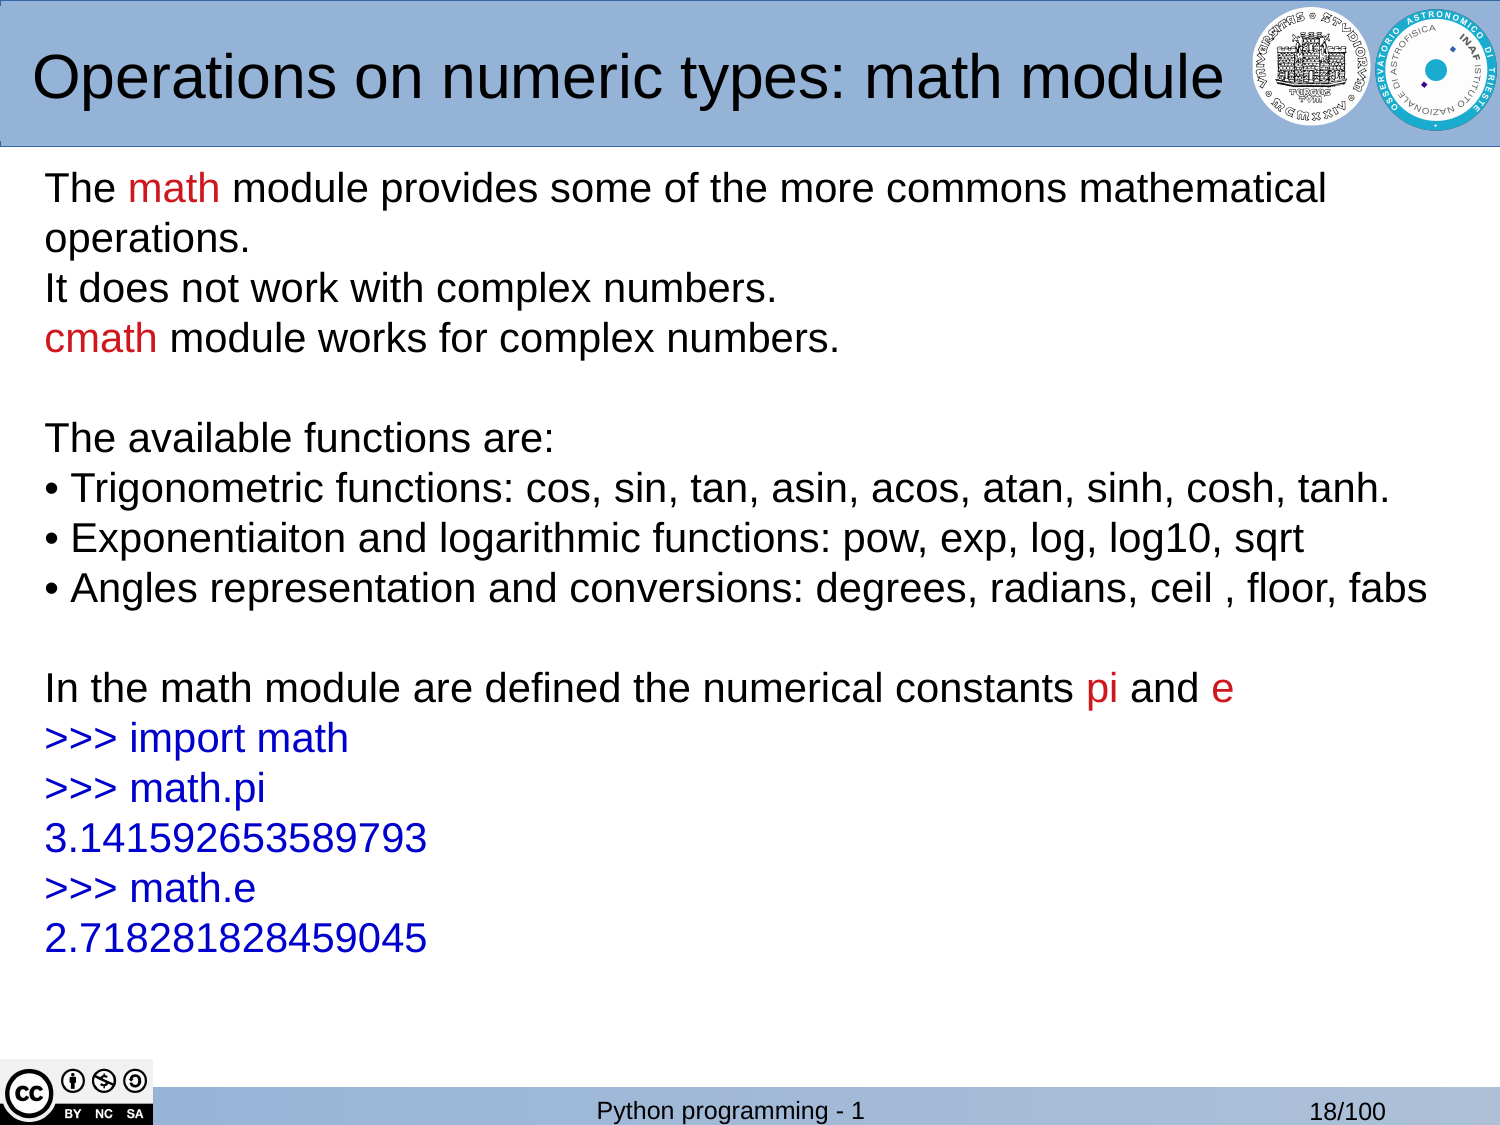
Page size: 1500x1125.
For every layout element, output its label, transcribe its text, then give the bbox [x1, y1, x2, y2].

list The math module provides some of the more commons mathematical operations. It does not work with complex numbers. cmath module works for complex numbers. The available functions are: • Trigonometric functions: cos, sin, tan, asin, acos, atan, sinh, cosh, tanh. • Exponentiaiton and logarithmic functions: pow, exp, log, log10, sqrt • Angles representation and conversions: degrees, radians, ceil , floor, fabs In the math module are defined the numerical constants pi and e >>> import math >>> math.pi 3.141592653589793 >>> math.e 2.718281828459045 [29, 152, 1500, 1065]
picture [1253, 0, 1500, 152]
picture [0, 1059, 153, 1125]
text_box Operations on numeric types: math module [0, 5, 1253, 141]
